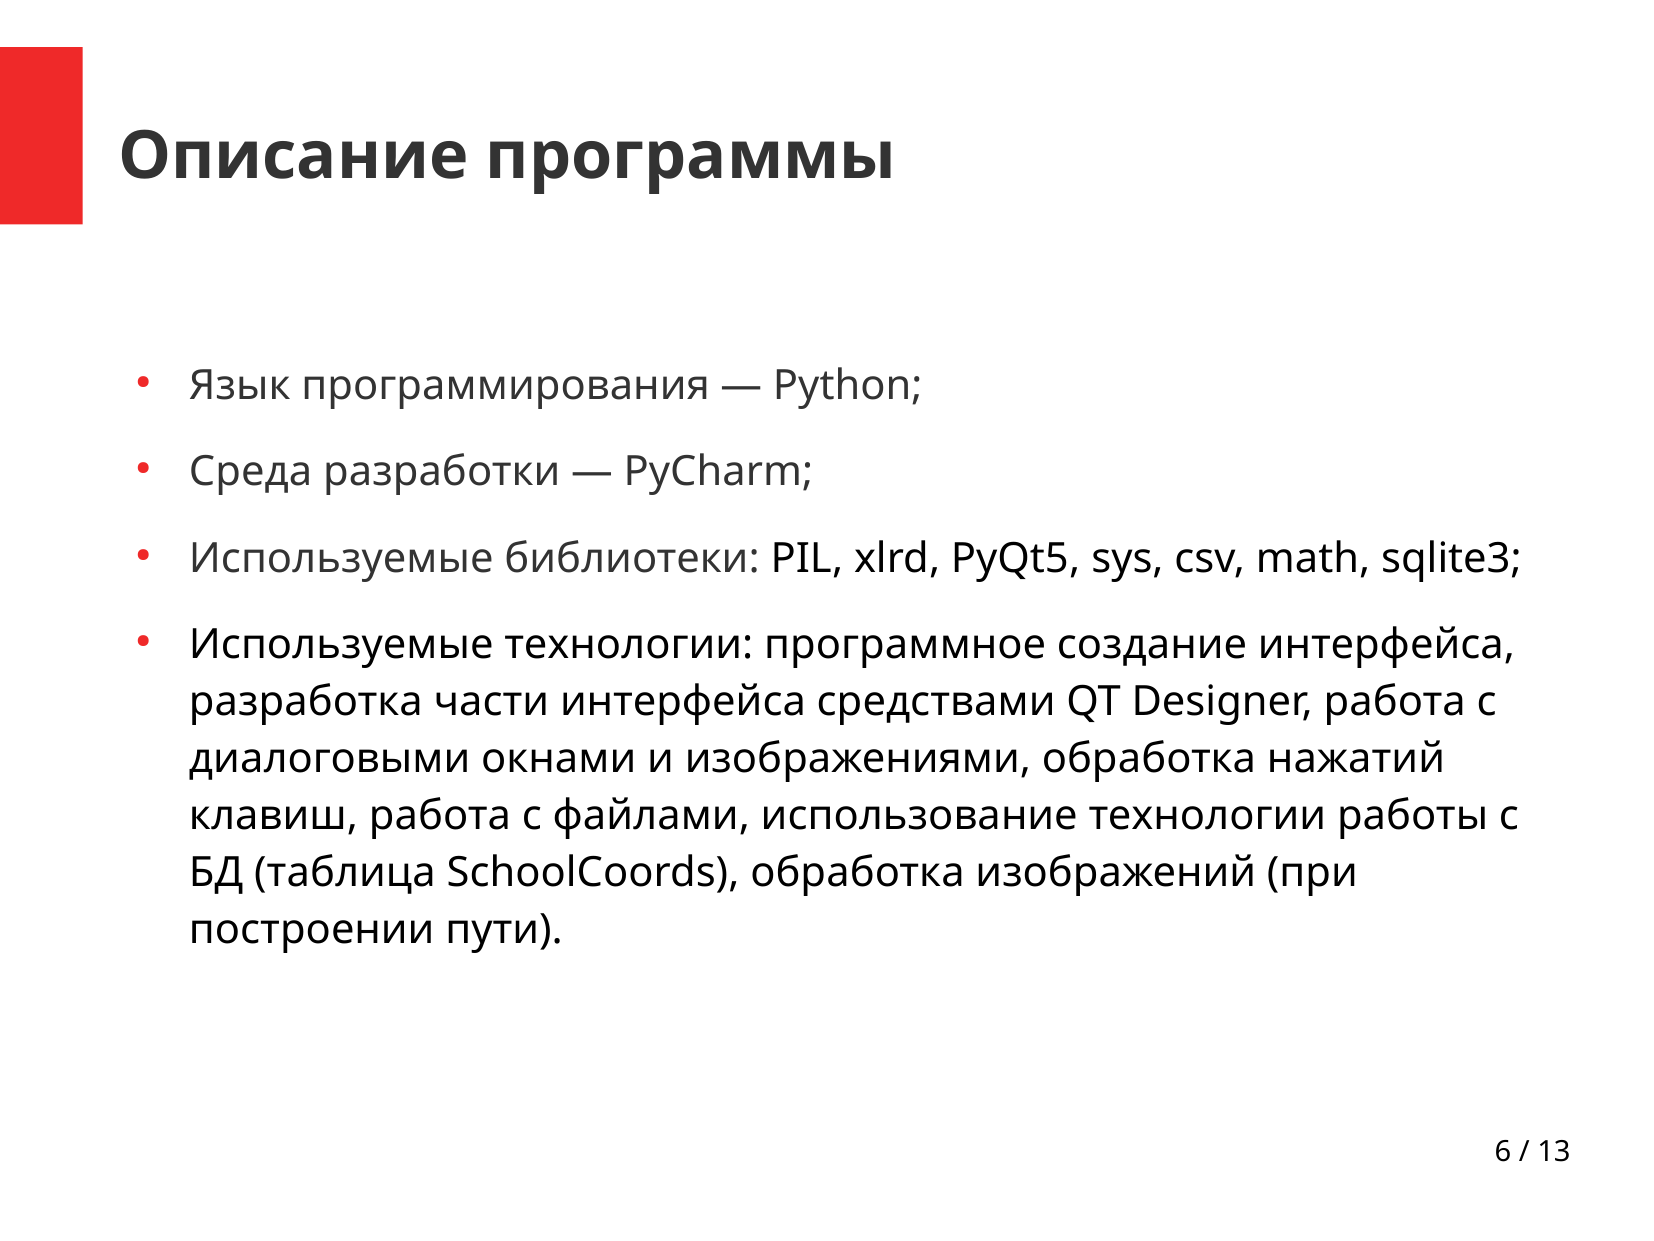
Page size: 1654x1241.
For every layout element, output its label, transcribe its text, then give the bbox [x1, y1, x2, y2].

title Описание программы [118, 49, 1571, 257]
list Язык программирования — Python; Среда разработки — PyCharm; Используемые библиотеки: PIL, хlrd, PyQt5, sys, csv, math, sqlite3; Используемые технологии: программное создание интерфейса, разработка части интерфейса средствами QT Designer, работа с диалоговыми окнами и изображениями, обработка нажатий клавиш, работа с файлами, использование технологии работы с БД (таблица SchoolCoords), обработка изображений (при построении пути). [118, 354, 1536, 1074]
